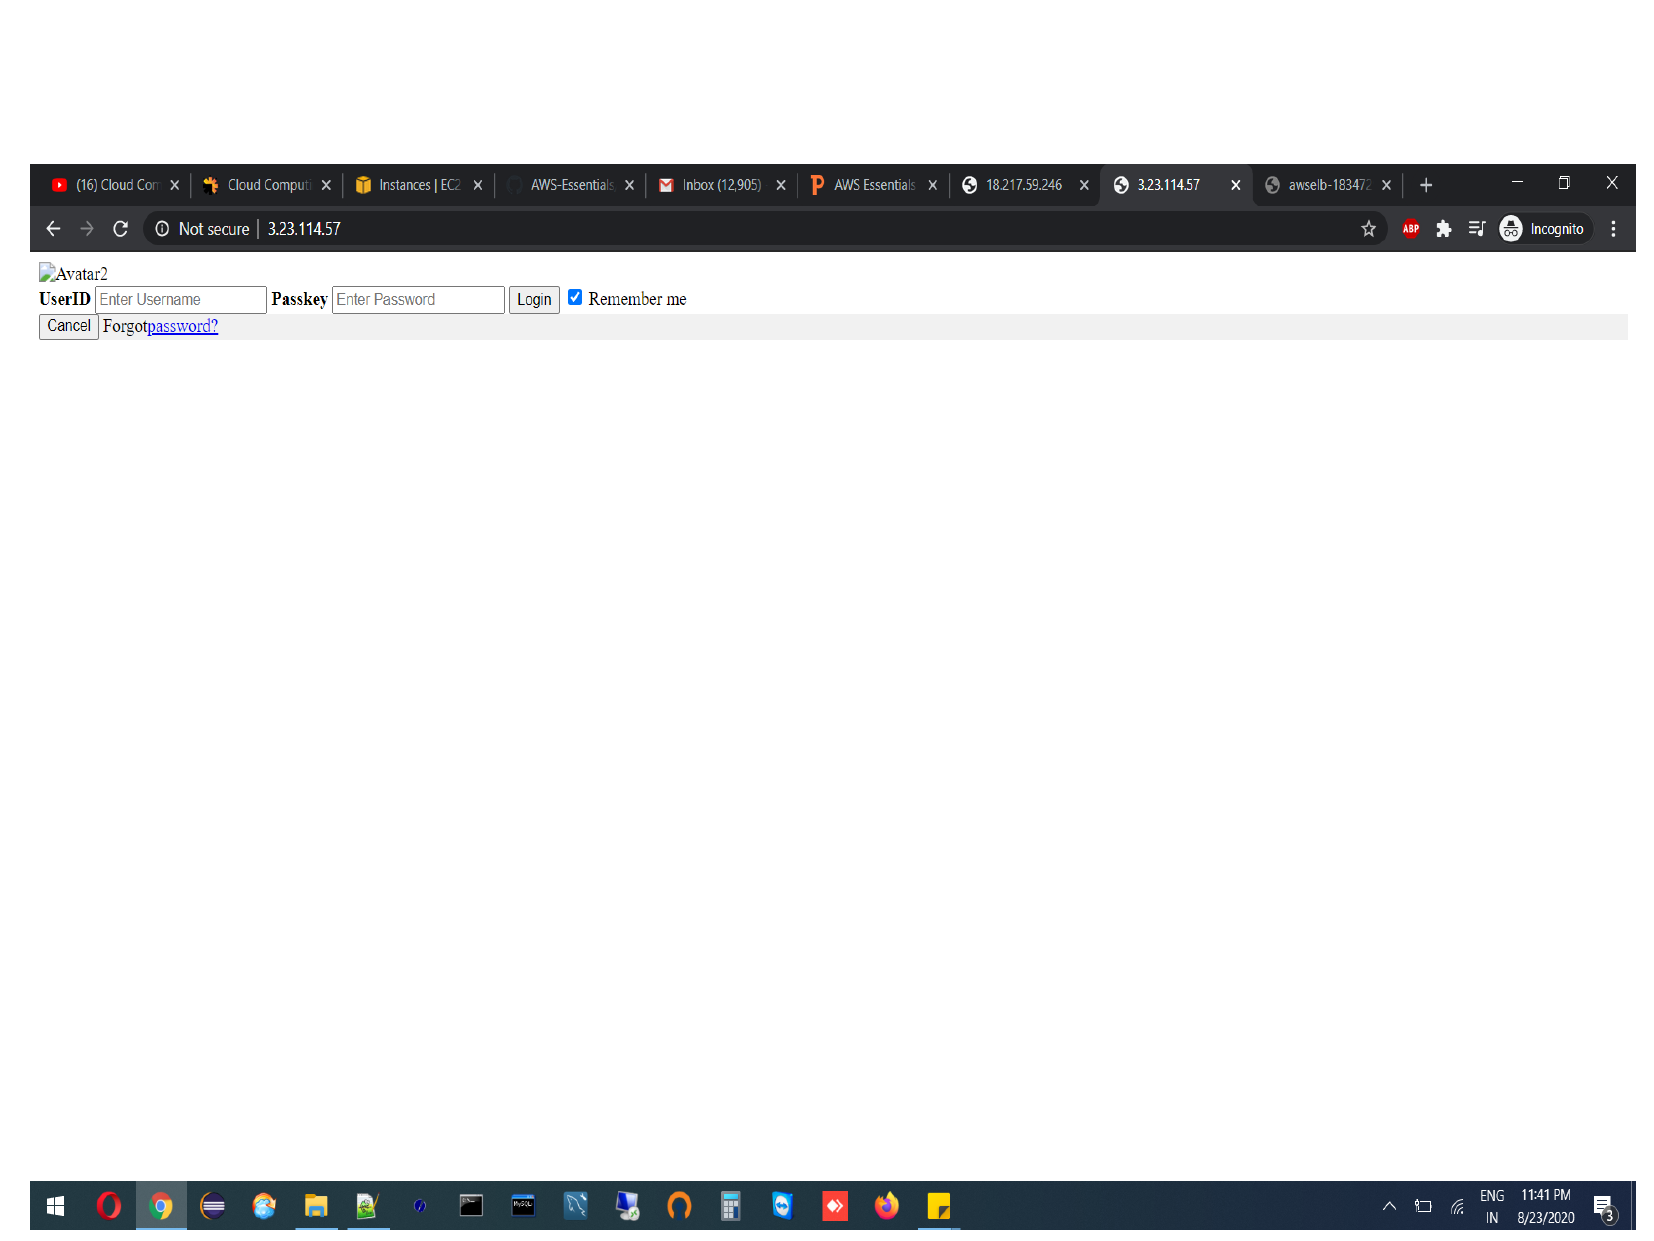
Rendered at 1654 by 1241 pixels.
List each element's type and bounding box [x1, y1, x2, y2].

picture [30, 164, 1636, 1231]
